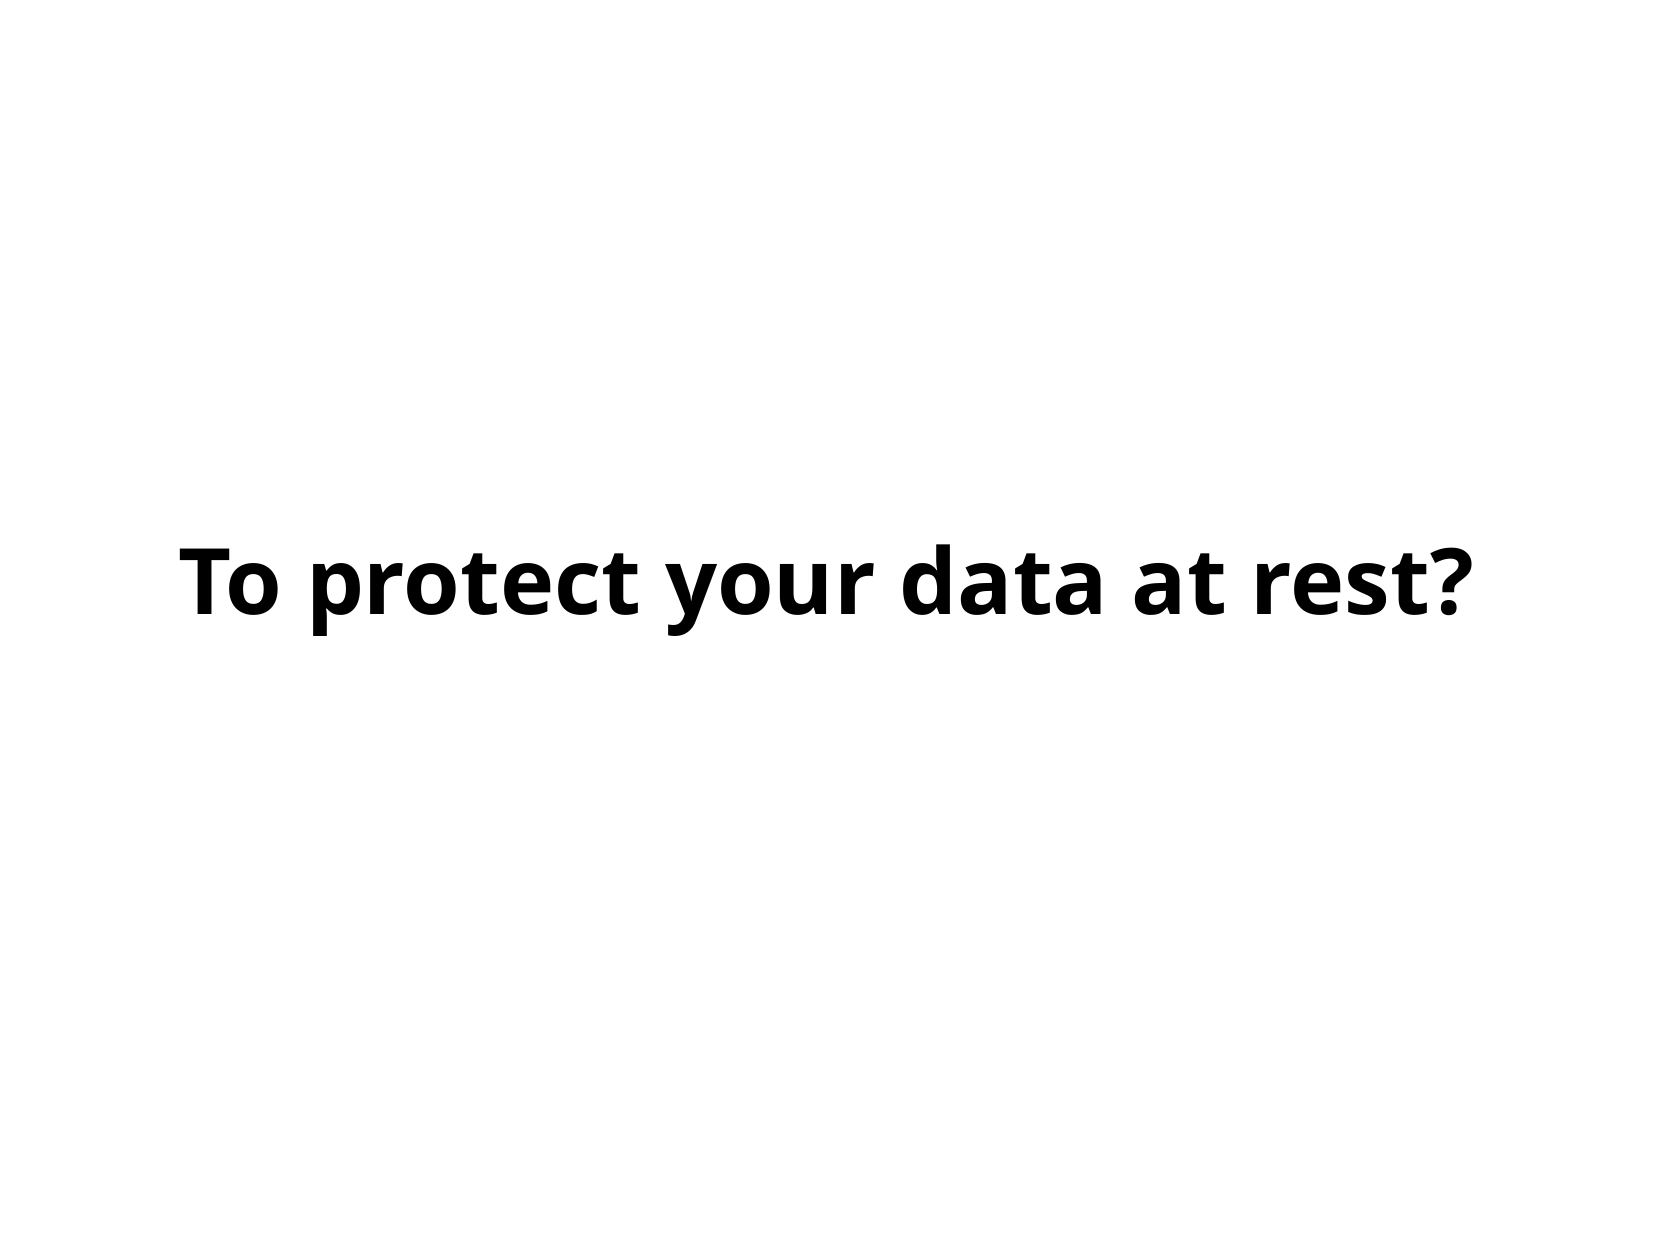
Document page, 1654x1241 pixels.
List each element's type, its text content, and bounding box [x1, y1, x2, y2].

subtitle To protect your data at rest? [82, 49, 1571, 1109]
